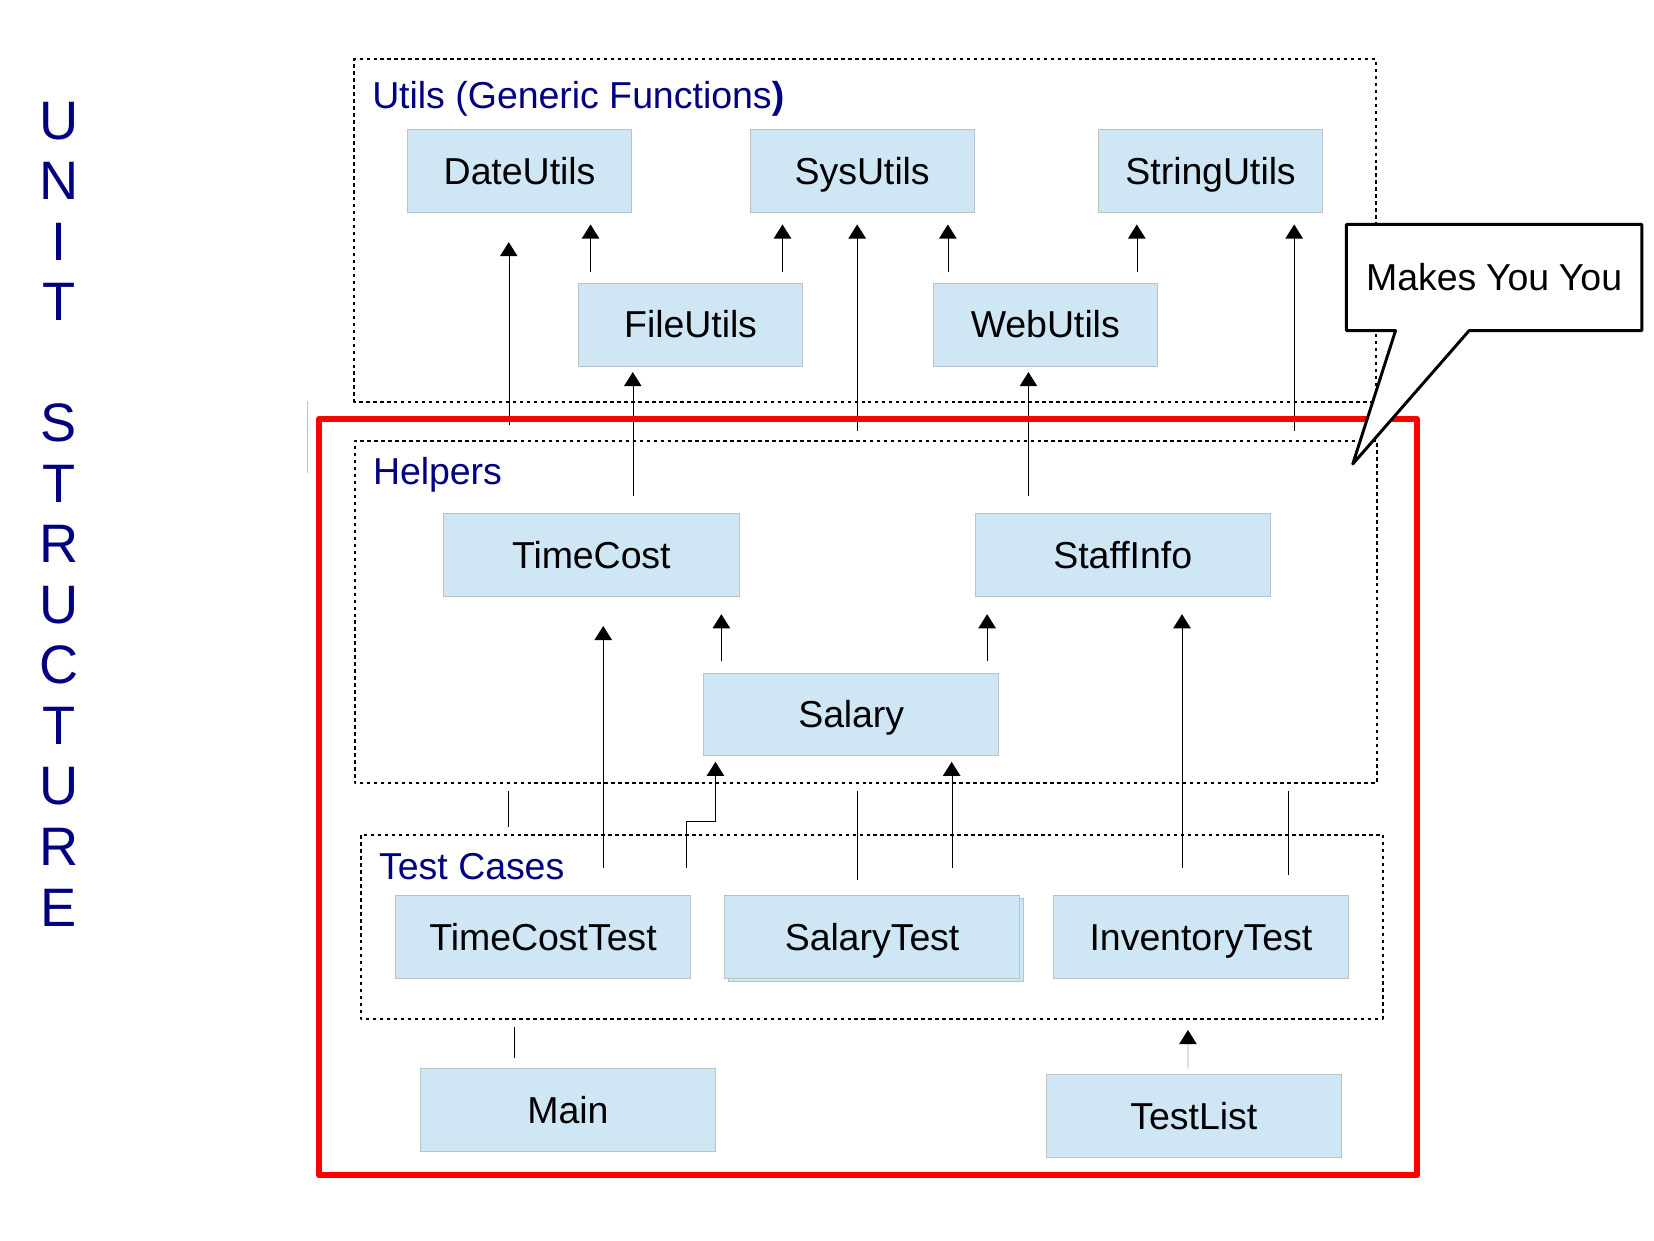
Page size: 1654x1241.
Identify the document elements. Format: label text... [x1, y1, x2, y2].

text_box Helpers [358, 442, 528, 500]
text_box InventoryTest [728, 898, 1024, 982]
text_box TimeCost [443, 513, 740, 597]
text_box UNIT STRUCTURE [23, 82, 95, 945]
text_box InventoryTest [1053, 895, 1349, 979]
text_box SysUtils [750, 129, 975, 213]
text_box Utils (Generic Functions) [357, 67, 800, 126]
text_box Test Cases [364, 838, 580, 902]
text_box SalaryTest [724, 895, 1020, 979]
text_box Main [420, 1068, 716, 1152]
text_box FileUtils [578, 283, 803, 367]
text_box WebUtils [933, 283, 1158, 367]
text_box Makes You You [1346, 224, 1642, 464]
text_box StringUtils [1098, 129, 1323, 213]
text_box TimeCostTest [395, 895, 691, 979]
text_box Salary [703, 673, 999, 756]
text_box DateUtils [407, 129, 632, 213]
text_box TestList [1046, 1074, 1342, 1158]
text_box StaffInfo [975, 513, 1271, 597]
